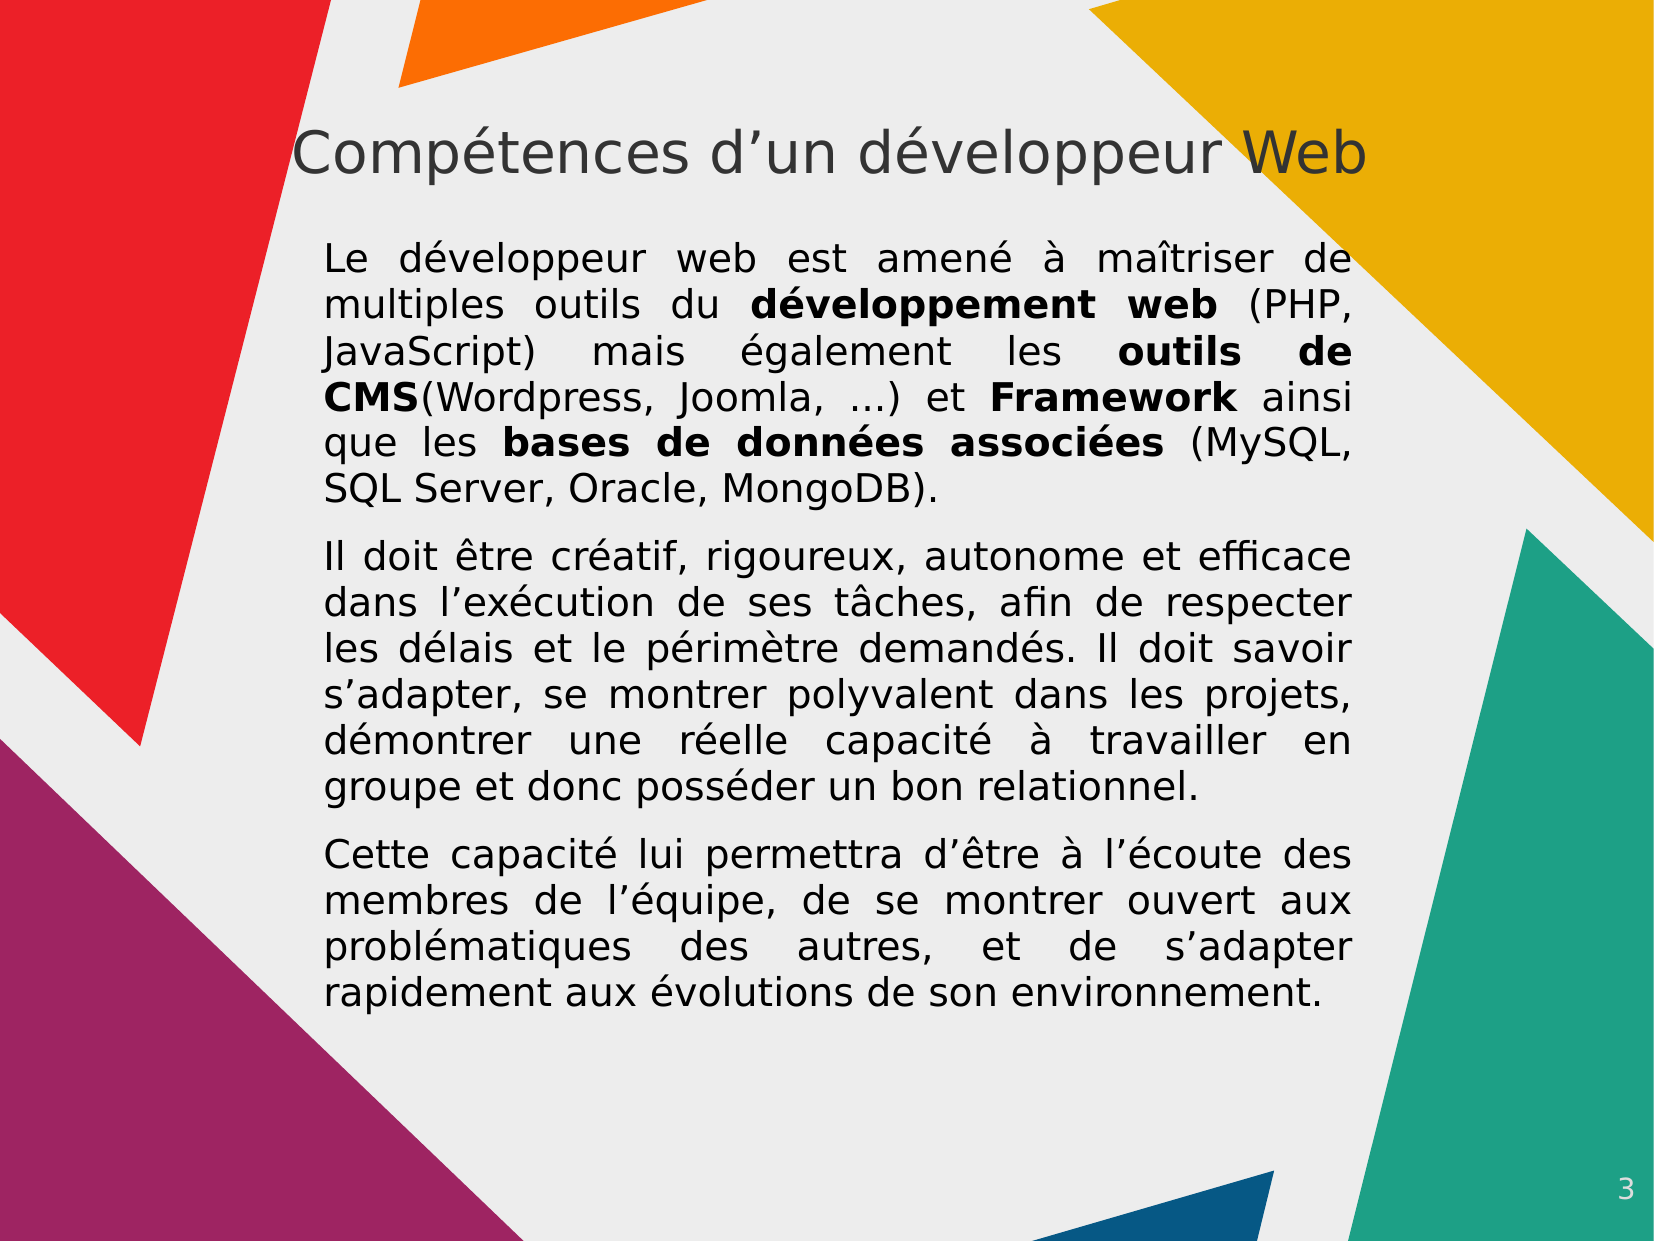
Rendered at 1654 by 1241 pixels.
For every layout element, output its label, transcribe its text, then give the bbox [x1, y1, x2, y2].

list Le développeur web est amené à maîtriser de multiples outils du développement web (PHP, JavaScript) mais également les outils de CMS(Wordpress, Joomla, ...) et Framework ainsi que les bases de données associées (MySQL, SQL Server, Oracle, MongoDB). Il doit être créatif, rigoureux, autonome et efficace dans l’exécution de ses tâches, afin de respecter les délais et le périmètre demandés. Il doit savoir s’adapter, se montrer polyvalent dans les projets, démontrer une réelle capacité à travailler en groupe et donc posséder un bon relationnel. Cette capacité lui permettra d’être à l’écoute des membres de l’équipe, de se montrer ouvert aux problématiques des autres, et de s’adapter rapidement aux évolutions de son environnement. [271, 236, 1354, 1036]
title Compétences d’un développeur Web [289, 49, 1372, 257]
